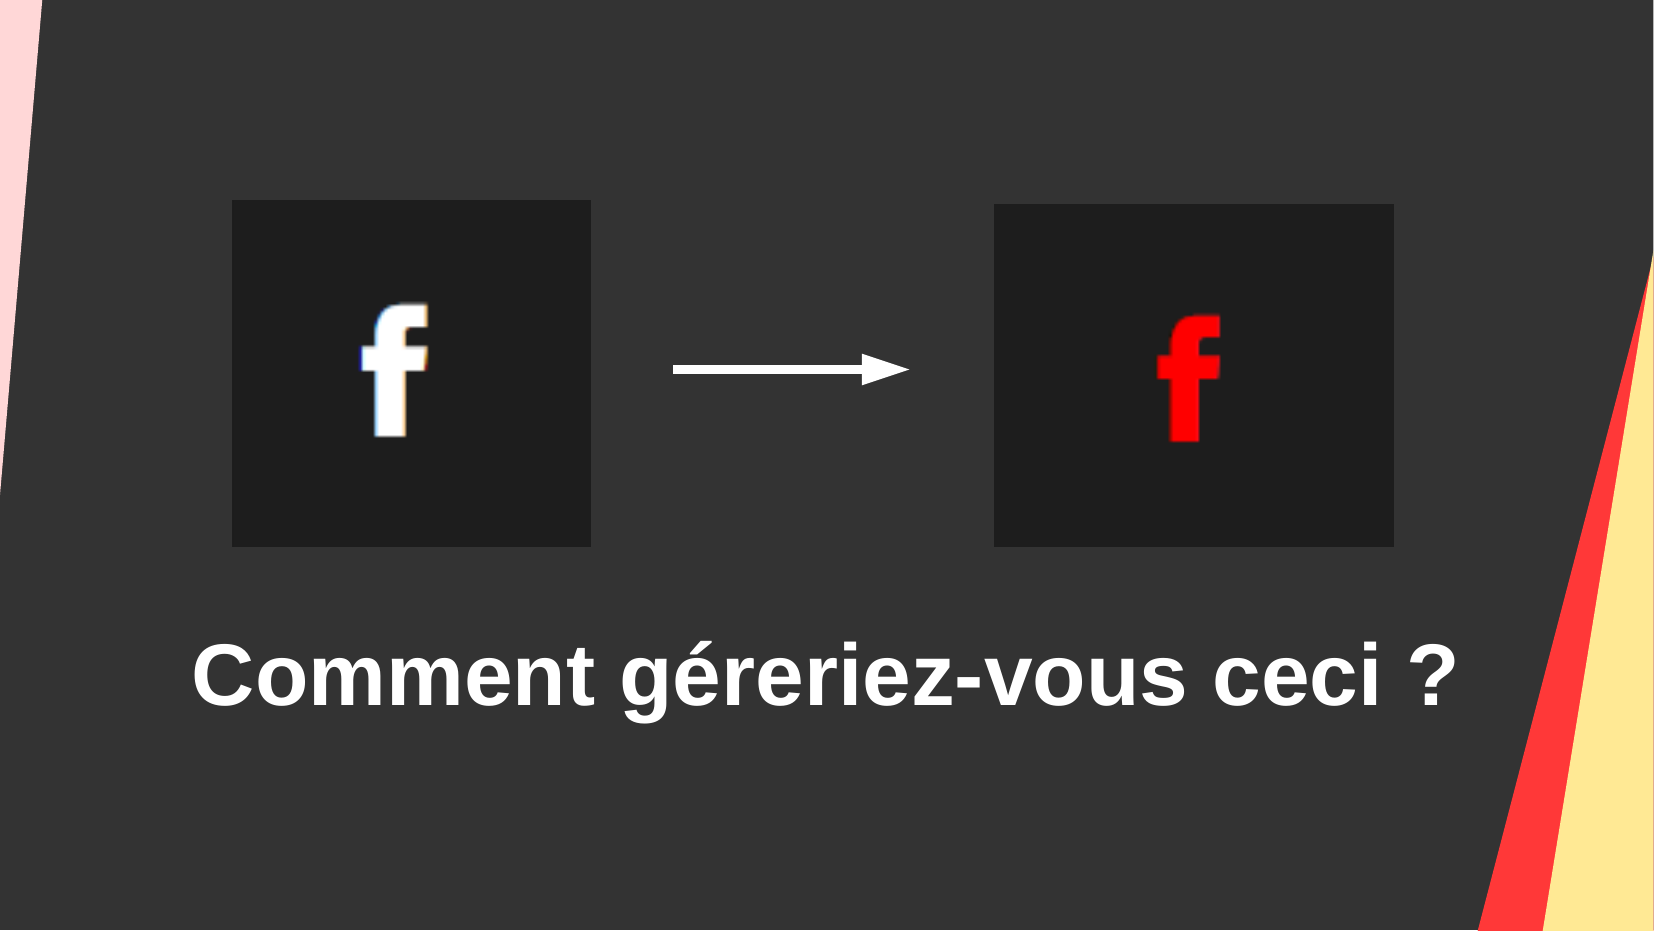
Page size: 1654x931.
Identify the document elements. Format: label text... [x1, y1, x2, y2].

title Comment géreriez-vous ceci ? [31, 625, 1557, 729]
picture [994, 204, 1394, 547]
text_box [1477, 246, 1654, 931]
picture [232, 200, 591, 547]
text_box [0, 0, 43, 495]
